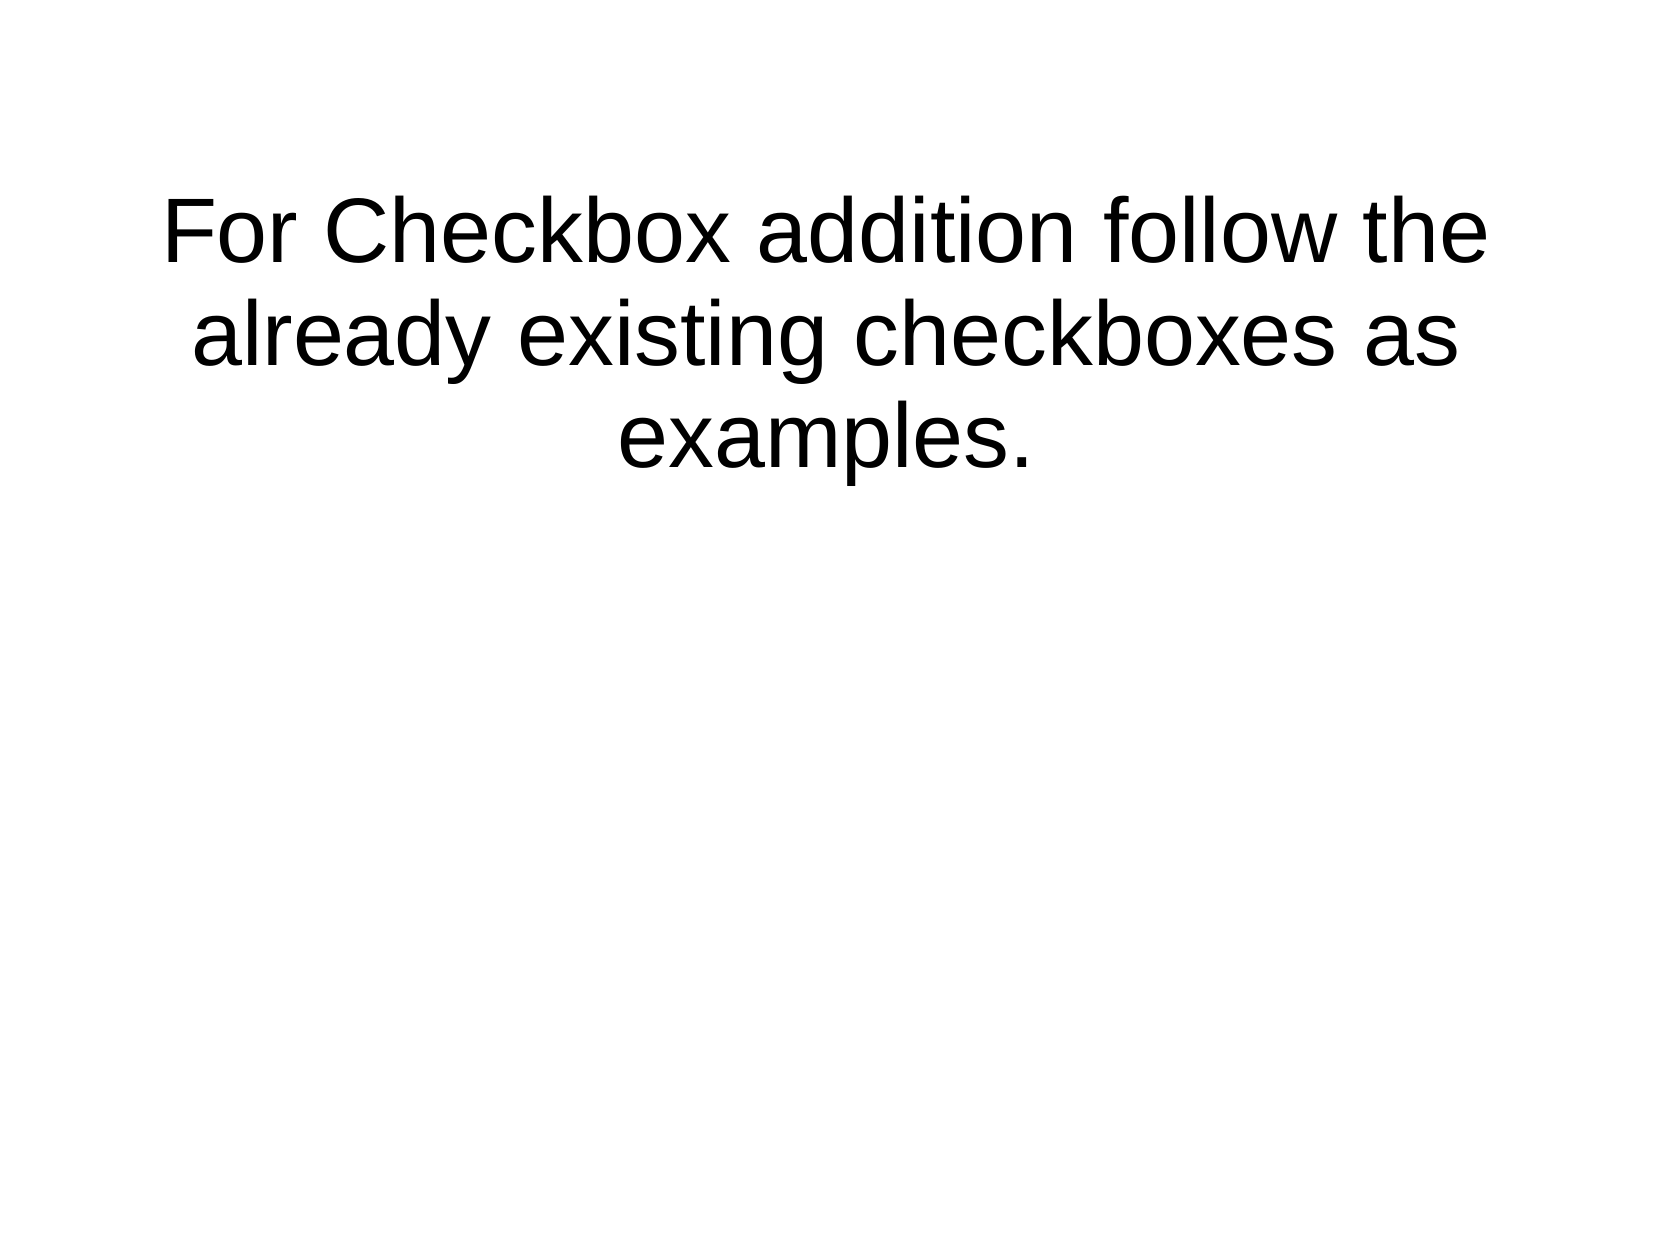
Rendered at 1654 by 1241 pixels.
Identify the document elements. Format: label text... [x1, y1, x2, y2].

title For Checkbox addition follow the already existing checkboxes as examples. [82, 67, 1571, 601]
